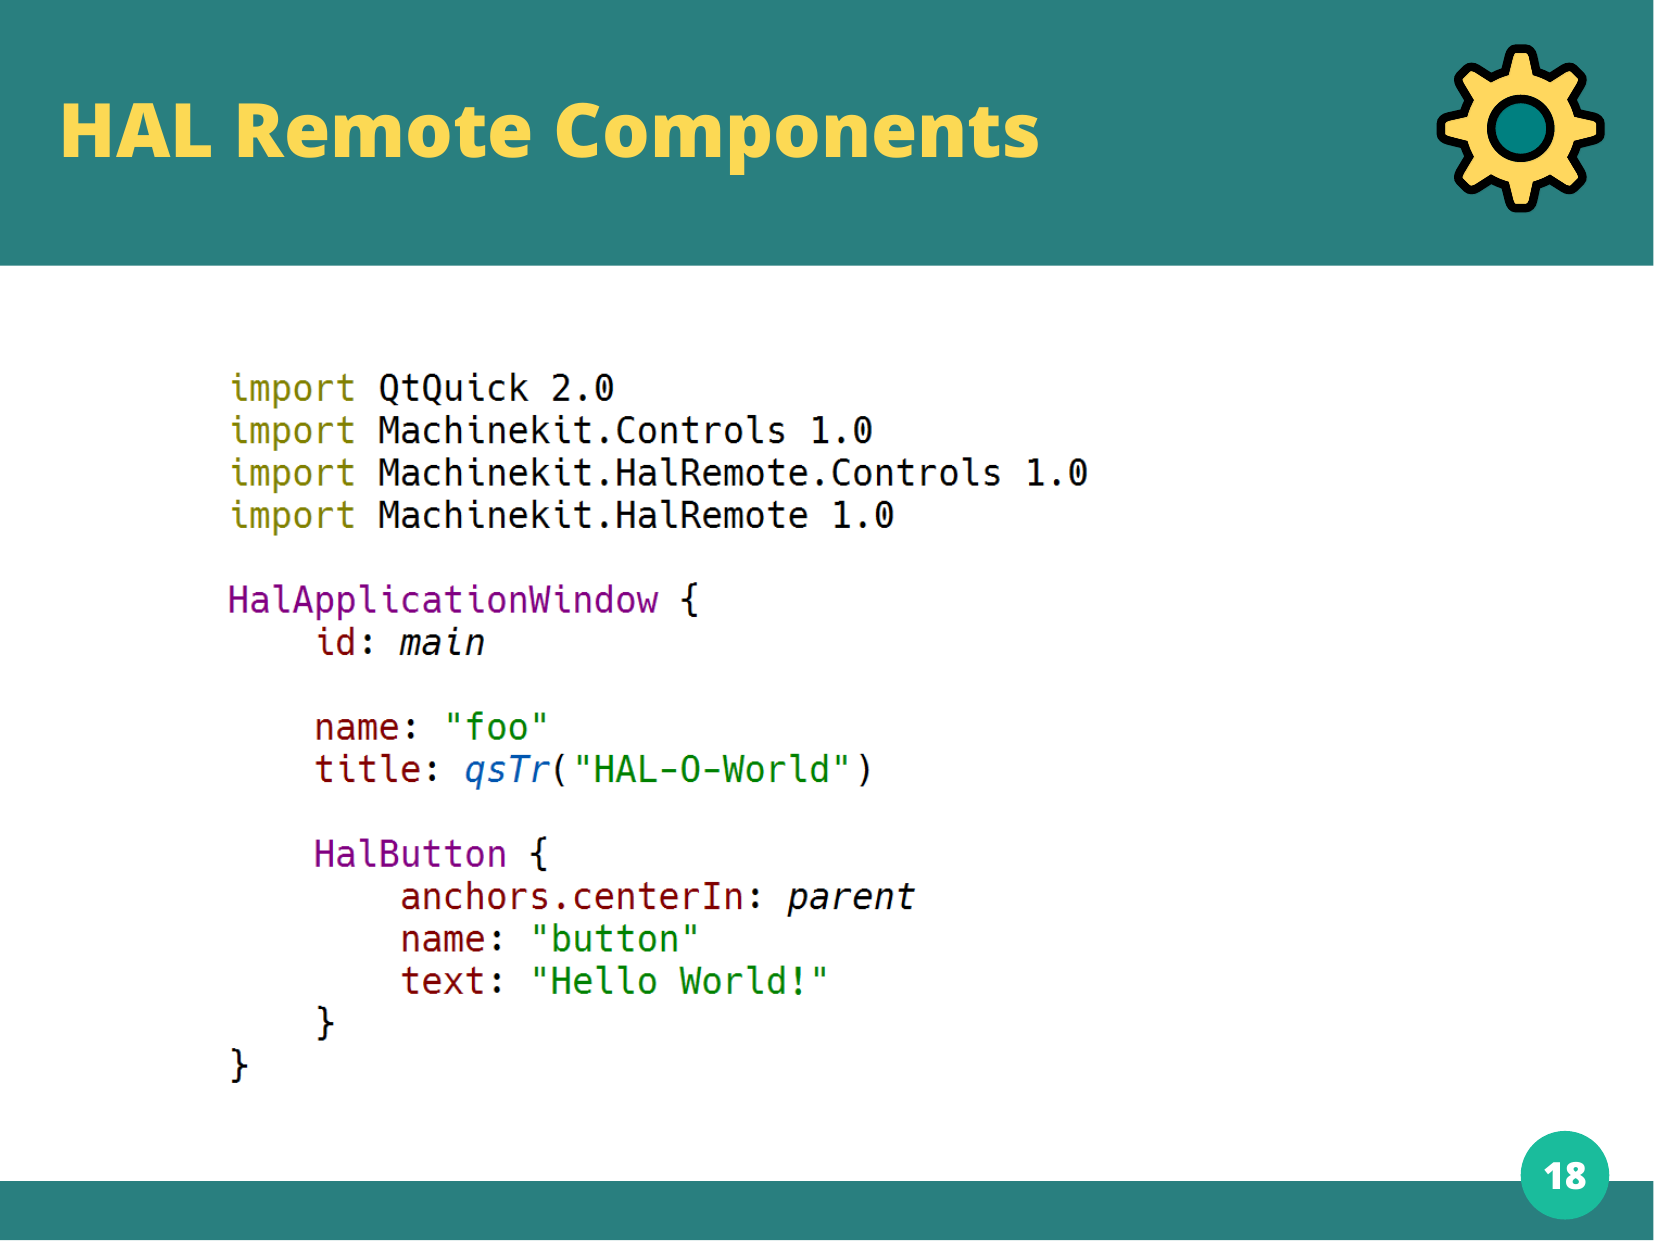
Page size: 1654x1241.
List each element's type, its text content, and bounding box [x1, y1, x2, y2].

title HAL Remote Components [59, 49, 1595, 207]
picture [220, 364, 1154, 1109]
